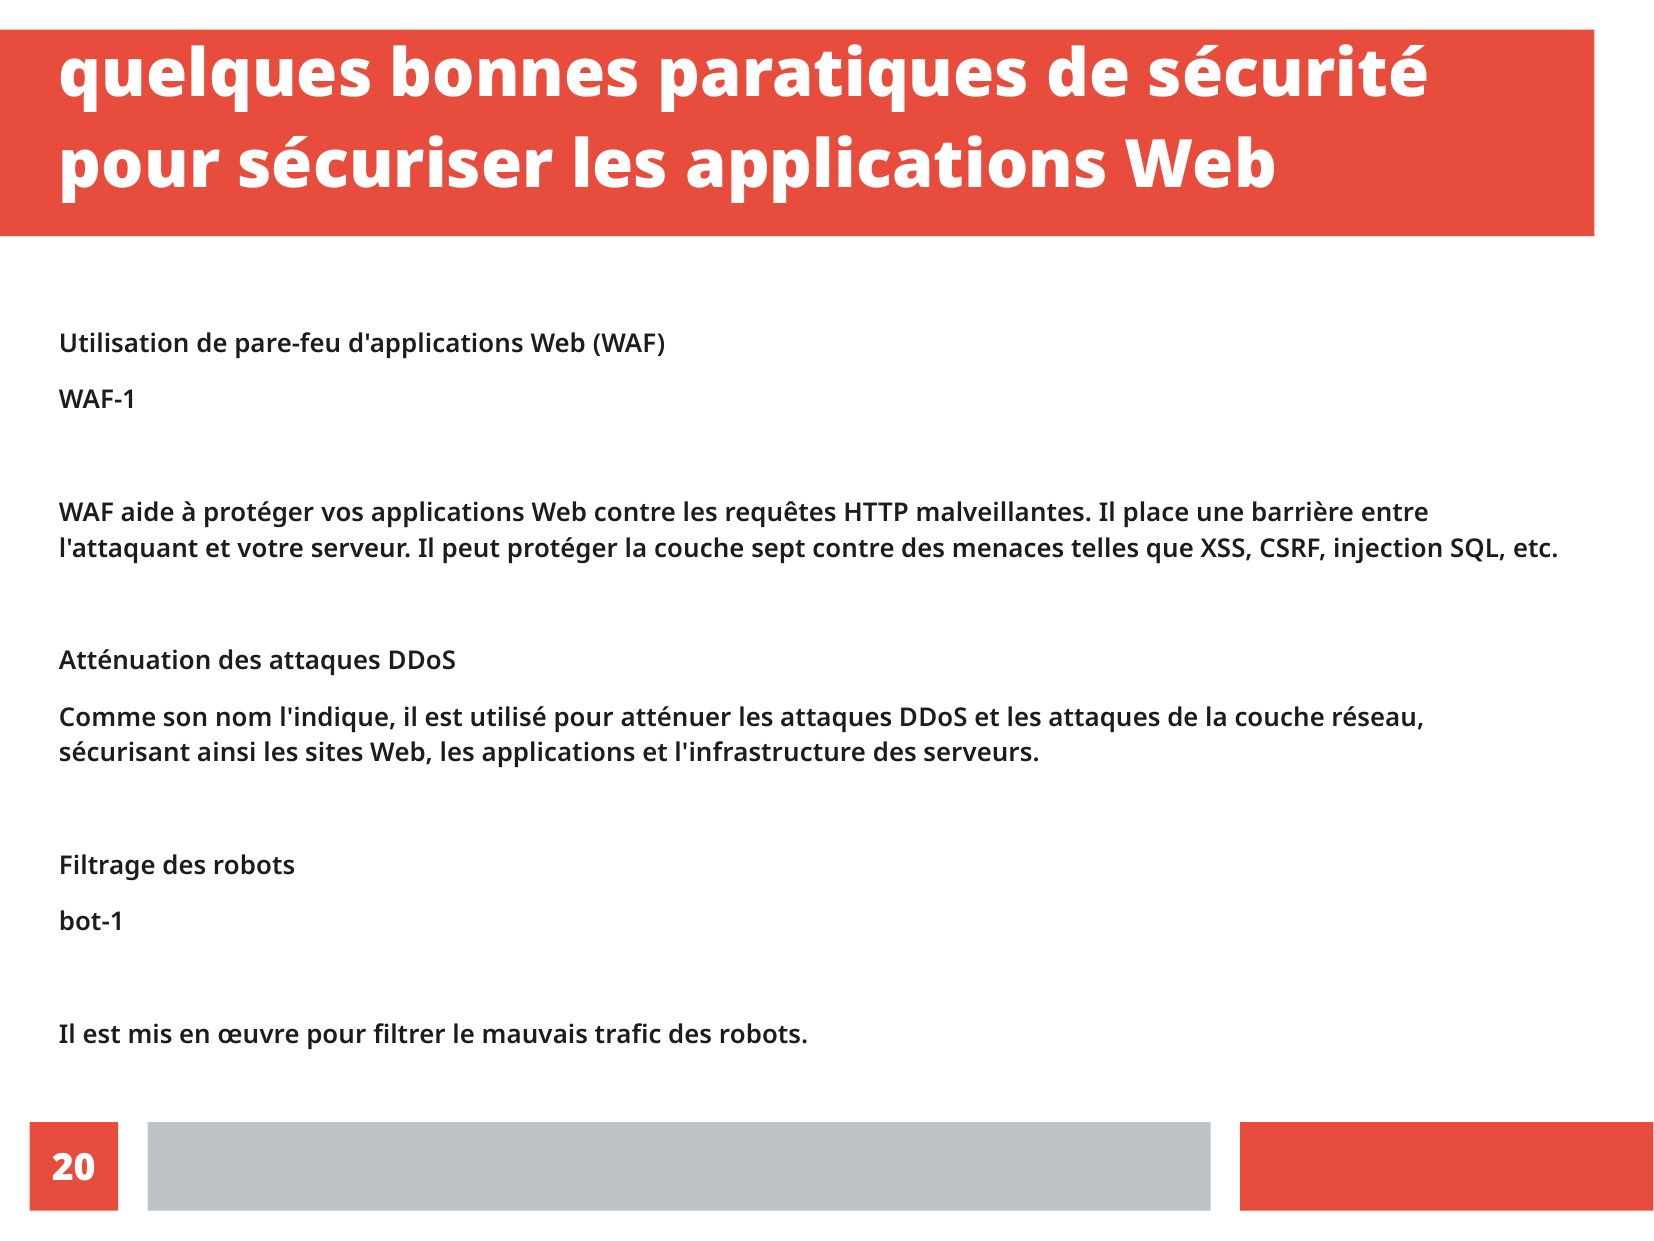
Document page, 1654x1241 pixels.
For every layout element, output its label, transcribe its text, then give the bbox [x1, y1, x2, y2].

list Utilisation de pare-feu d'applications Web (WAF) WAF-1 WAF aide à protéger vos applications Web contre les requêtes HTTP malveillantes. Il place une barrière entre l'attaquant et votre serveur. Il peut protéger la couche sept contre des menaces telles que XSS, CSRF, injection SQL, etc. Atténuation des attaques DDoS Comme son nom l'indique, il est utilisé pour atténuer les attaques DDoS et les attaques de la couche réseau, sécurisant ainsi les sites Web, les applications et l'infrastructure des serveurs. Filtrage des robots bot-1 Il est mis en œuvre pour filtrer le mauvais trafic des robots. [59, 324, 1565, 1093]
title quelques bonnes paratiques de sécurité pour sécuriser les applications Web [59, 59, 1595, 207]
